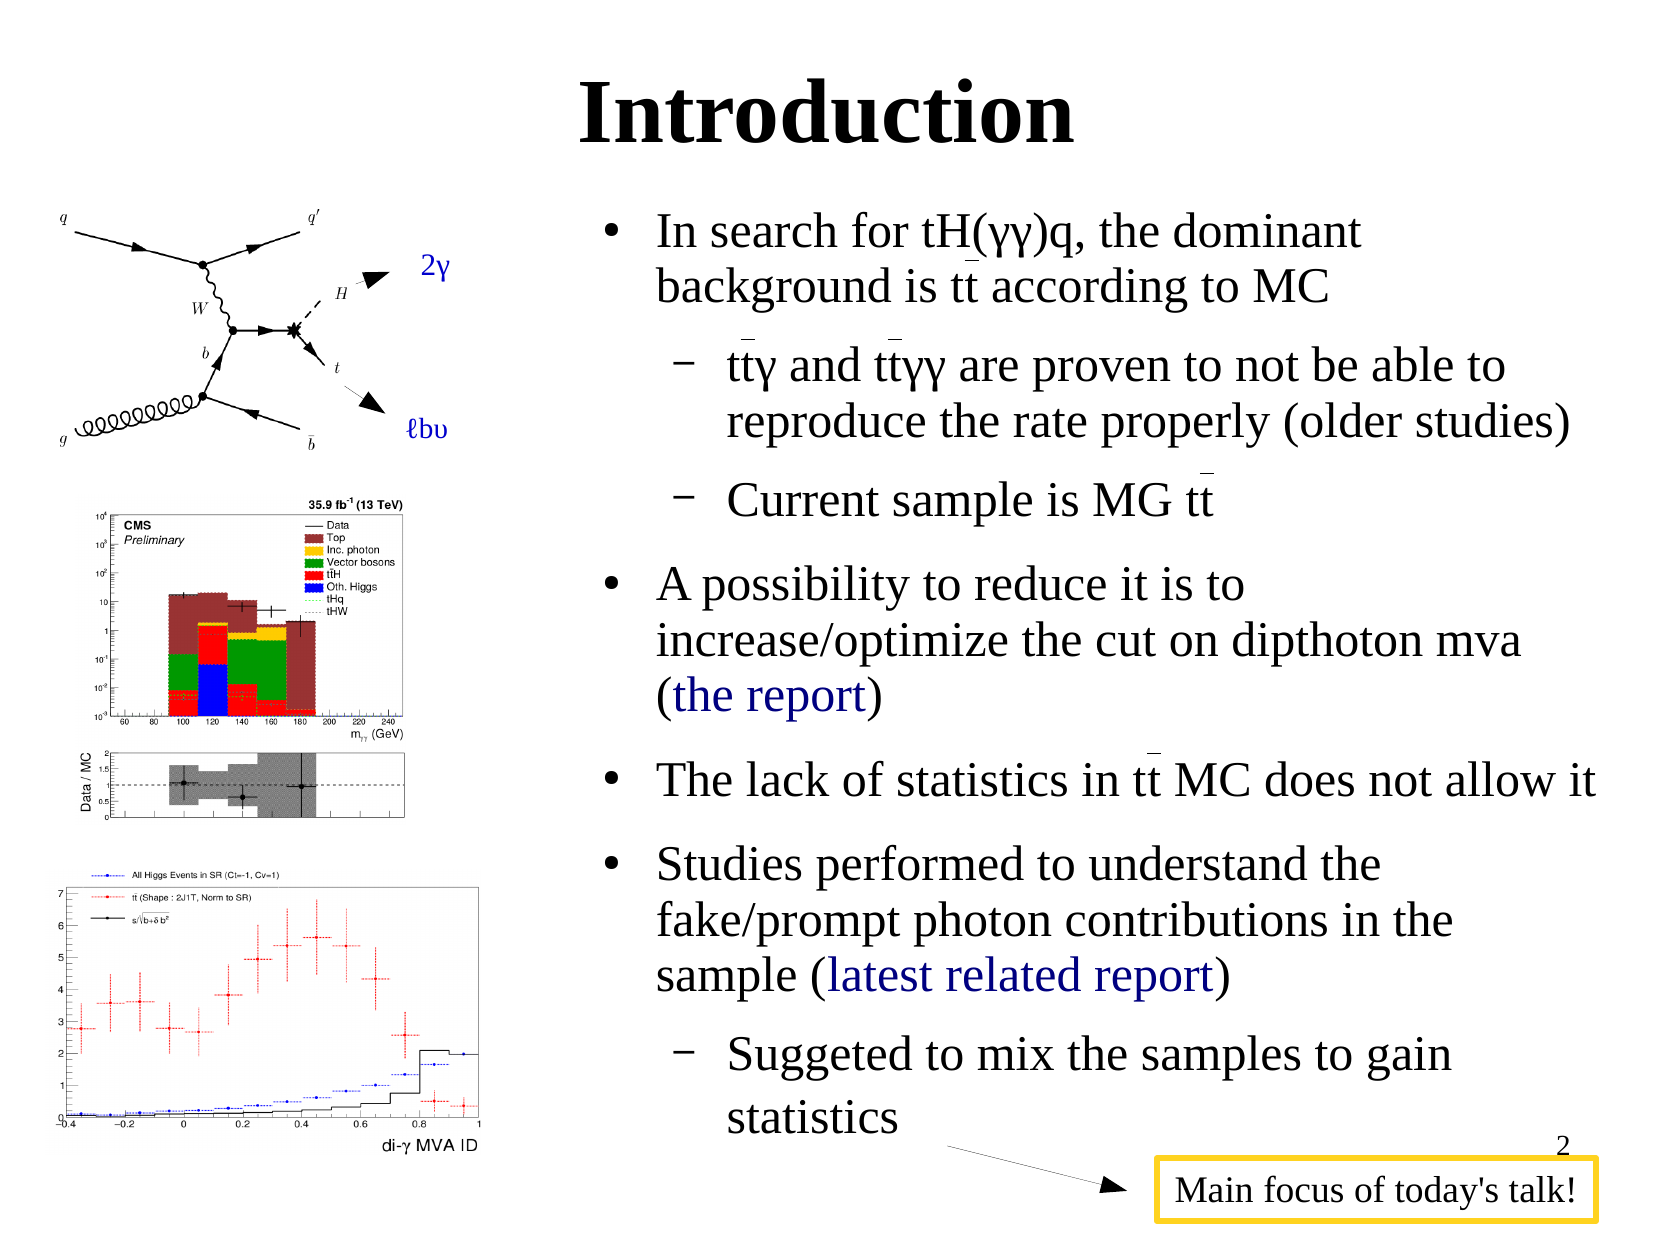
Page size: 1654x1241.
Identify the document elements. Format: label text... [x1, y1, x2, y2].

list In search for tH(γγ)q, the dominant background is tt according to MC ttγ and ttγγ are proven to not be able to reproduce the rate properly (older studies) Current sample is MG tt A possibility to reduce it is to increase/optimize the cut on dipthoton mva (the report) The lack of statistics in tt MC does not allow it Studies performed to understand the fake/prompt photon contributions in the sample (latest related report) Suggeted to mix the samples to gain statistics [585, 203, 1609, 923]
picture [45, 869, 481, 1156]
text_box 2γ [405, 240, 466, 290]
picture [75, 494, 406, 826]
picture [60, 209, 347, 451]
title Introduction [82, 8, 1571, 216]
text_box ℓbυ [390, 405, 463, 453]
text_box Main focus of today's talk! [1156, 1158, 1597, 1222]
